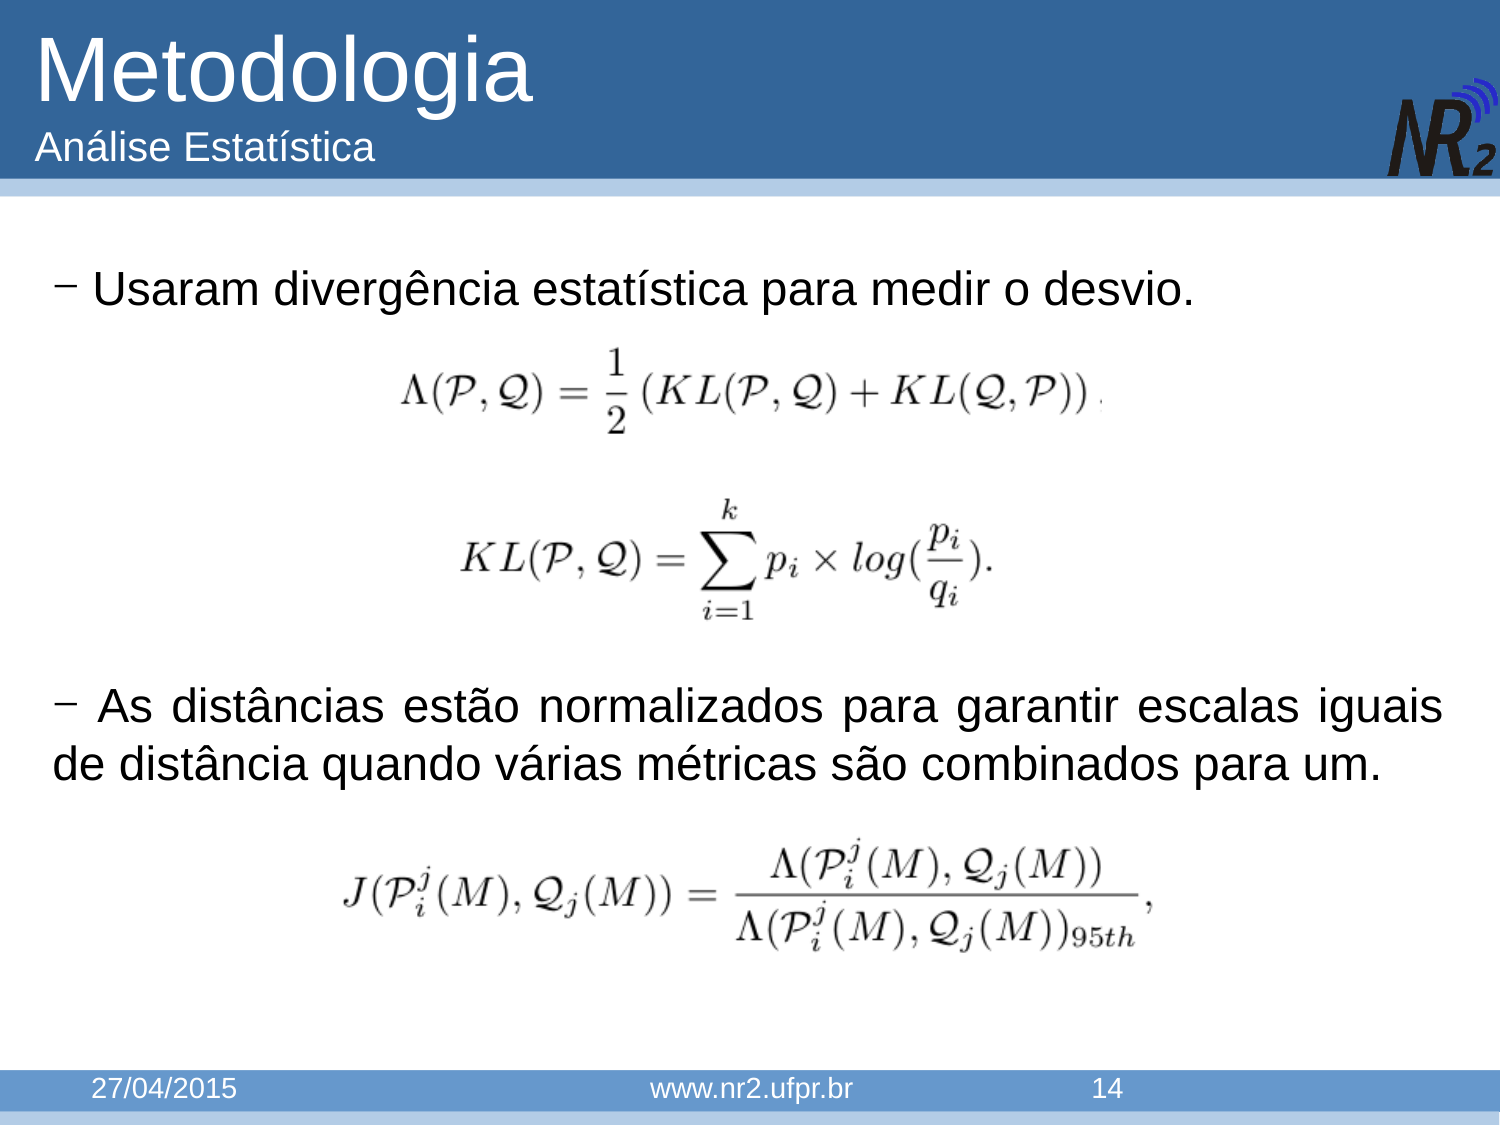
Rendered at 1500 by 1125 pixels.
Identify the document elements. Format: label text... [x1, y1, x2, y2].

text_box 27/04/2015 [76, 1061, 427, 1109]
picture [375, 316, 1102, 456]
picture [445, 480, 993, 642]
picture [1387, 78, 1498, 176]
text_box <número> [1076, 1061, 1427, 1114]
picture [316, 820, 1187, 979]
text_box Usaram divergência estatística para medir o desvio. As distâncias estão normalizados para garantir escalas iguais de distância quando várias métricas são combinados para um. [37, 249, 1461, 906]
text_box Metodologia Análise Estatística [19, 27, 1380, 153]
text_box www.nr2.ufpr.br [513, 1061, 990, 1114]
